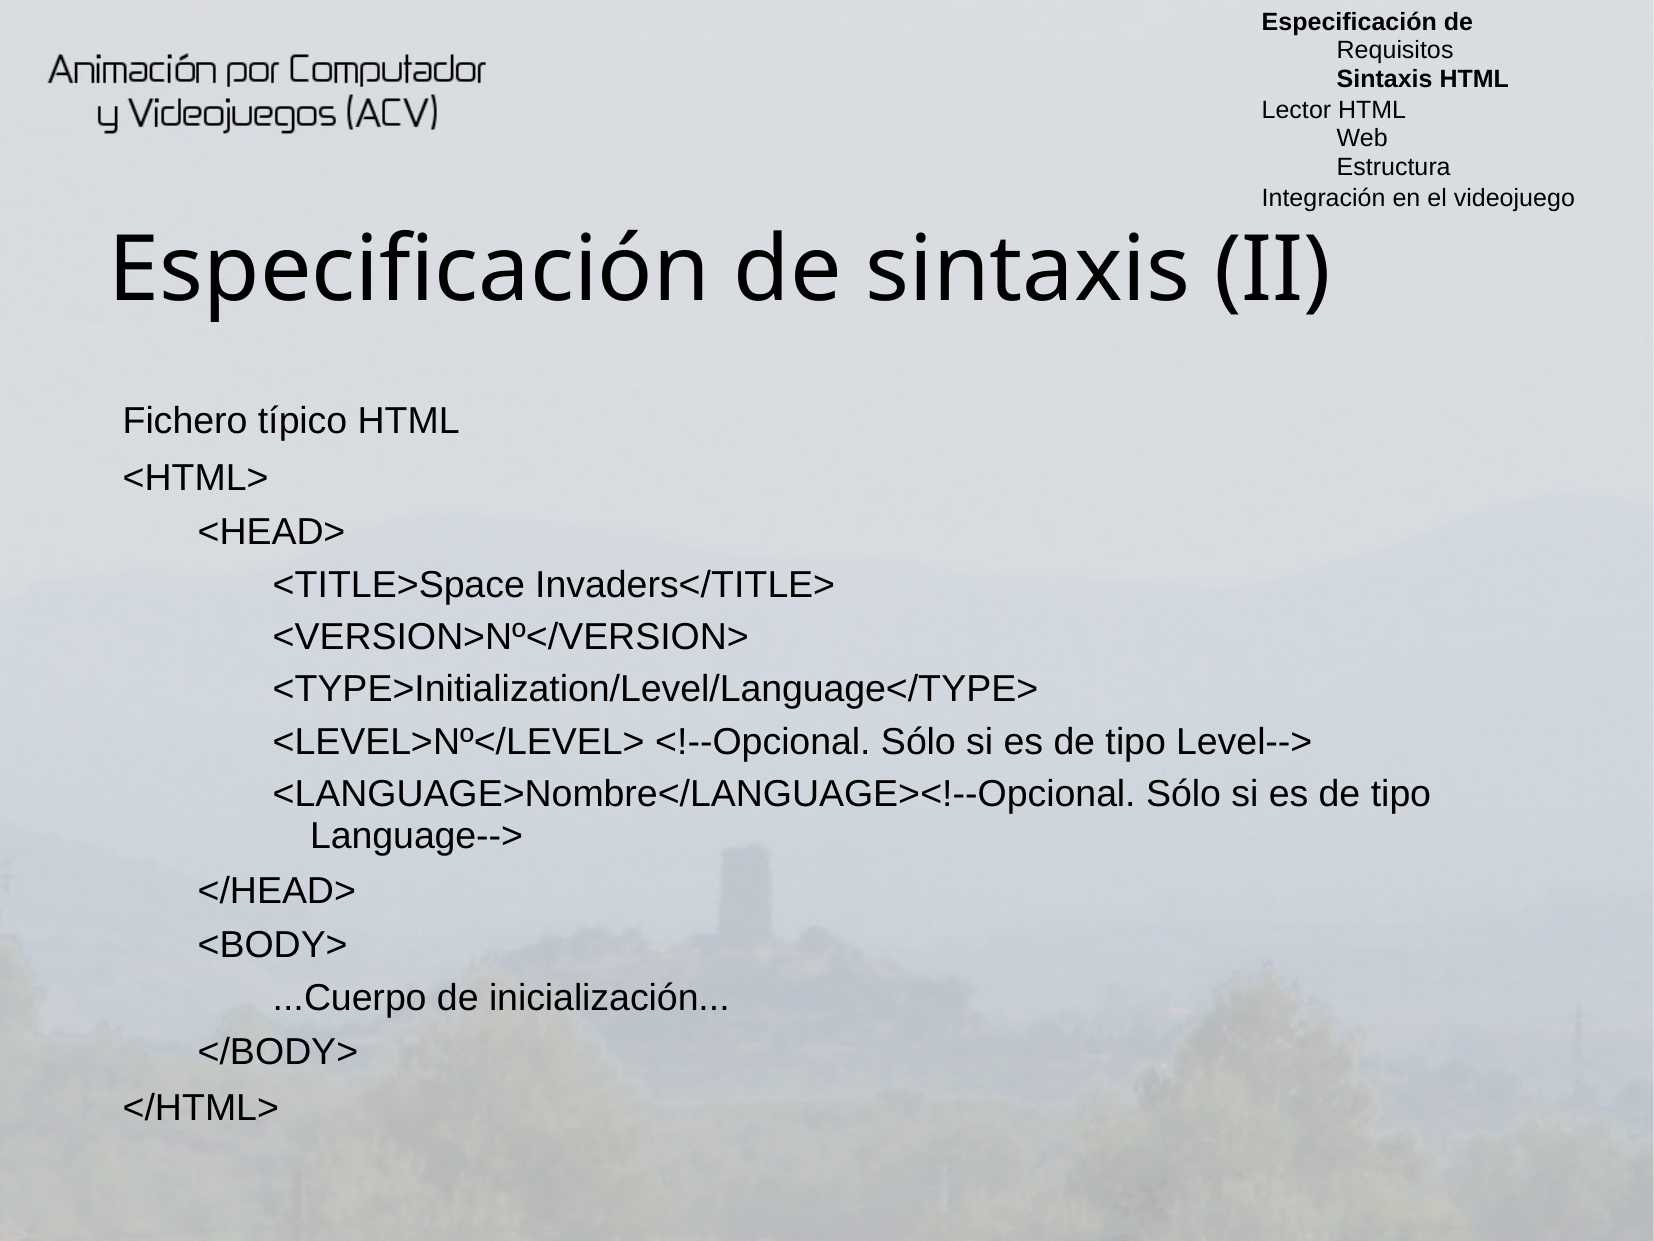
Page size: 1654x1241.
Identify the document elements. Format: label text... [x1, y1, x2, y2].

title Especificación de sintaxis (II) [83, 169, 1359, 362]
picture [0, 0, 1654, 1241]
list Fichero típico HTML <HTML> <HEAD> <TITLE>Space Invaders</TITLE> <VERSION>Nº</VERSION> <TYPE>Initialization/Level/Language</TYPE> <LEVEL>Nº</LEVEL> <!--Opcional. Sólo si es de tipo Level--> <LANGUAGE>Nombre</LANGUAGE><!--Opcional. Sólo si es de tipo Language--> </HEAD> <BODY> ...Cuerpo de inicialización... </BODY> </HTML> [32, 312, 1628, 1222]
text_box Especificación de Requisitos Sintaxis HTML Lector HTML Web Estructura Integración en el videojuego [1171, 0, 1653, 326]
